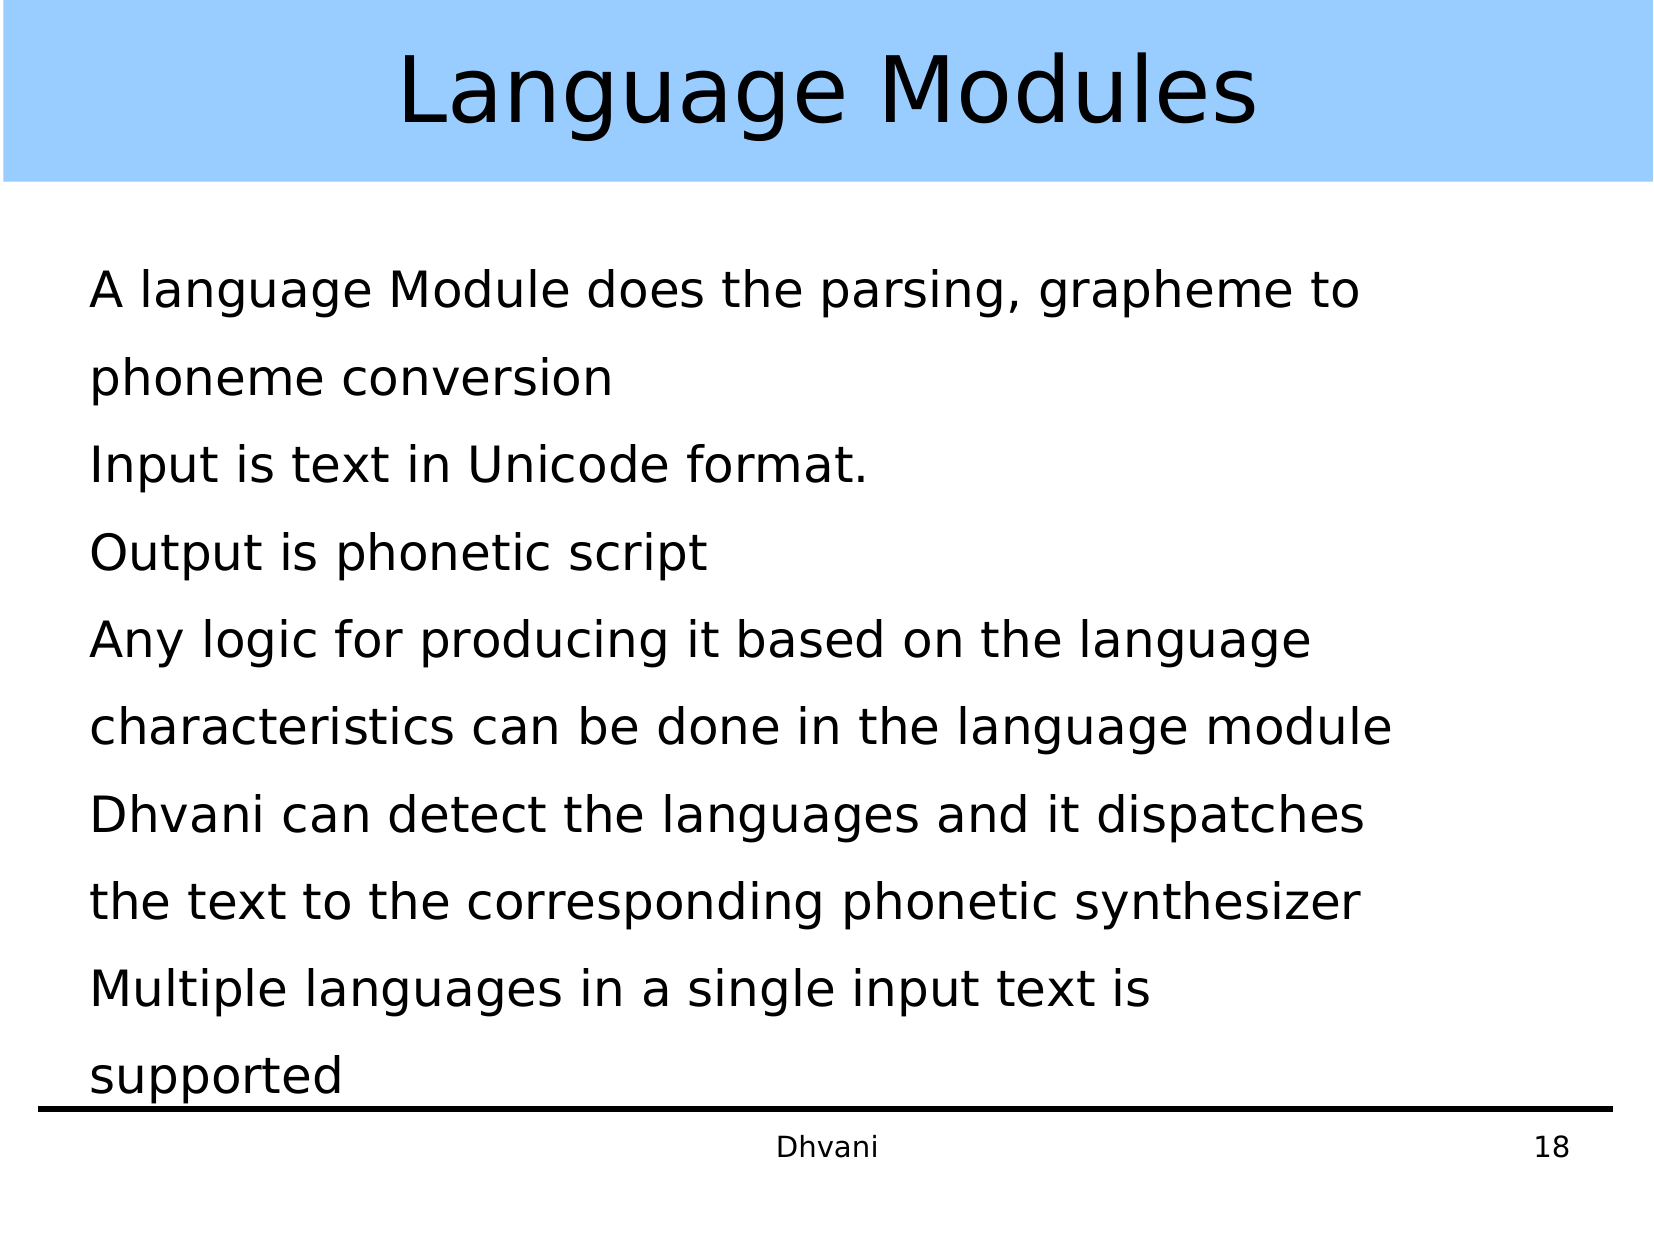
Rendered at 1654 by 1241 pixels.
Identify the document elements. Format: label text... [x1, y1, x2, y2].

title Language Modules [3, 0, 1653, 182]
text_box A language Module does the parsing, grapheme to phoneme conversion Input is text in Unicode format. Output is phonetic script Any logic for producing it based on the language characteristics can be done in the language module Dhvani can detect the languages and it dispatches the text to the corresponding phonetic synthesizer Multiple languages in a single input text is supported [75, 225, 1426, 1085]
